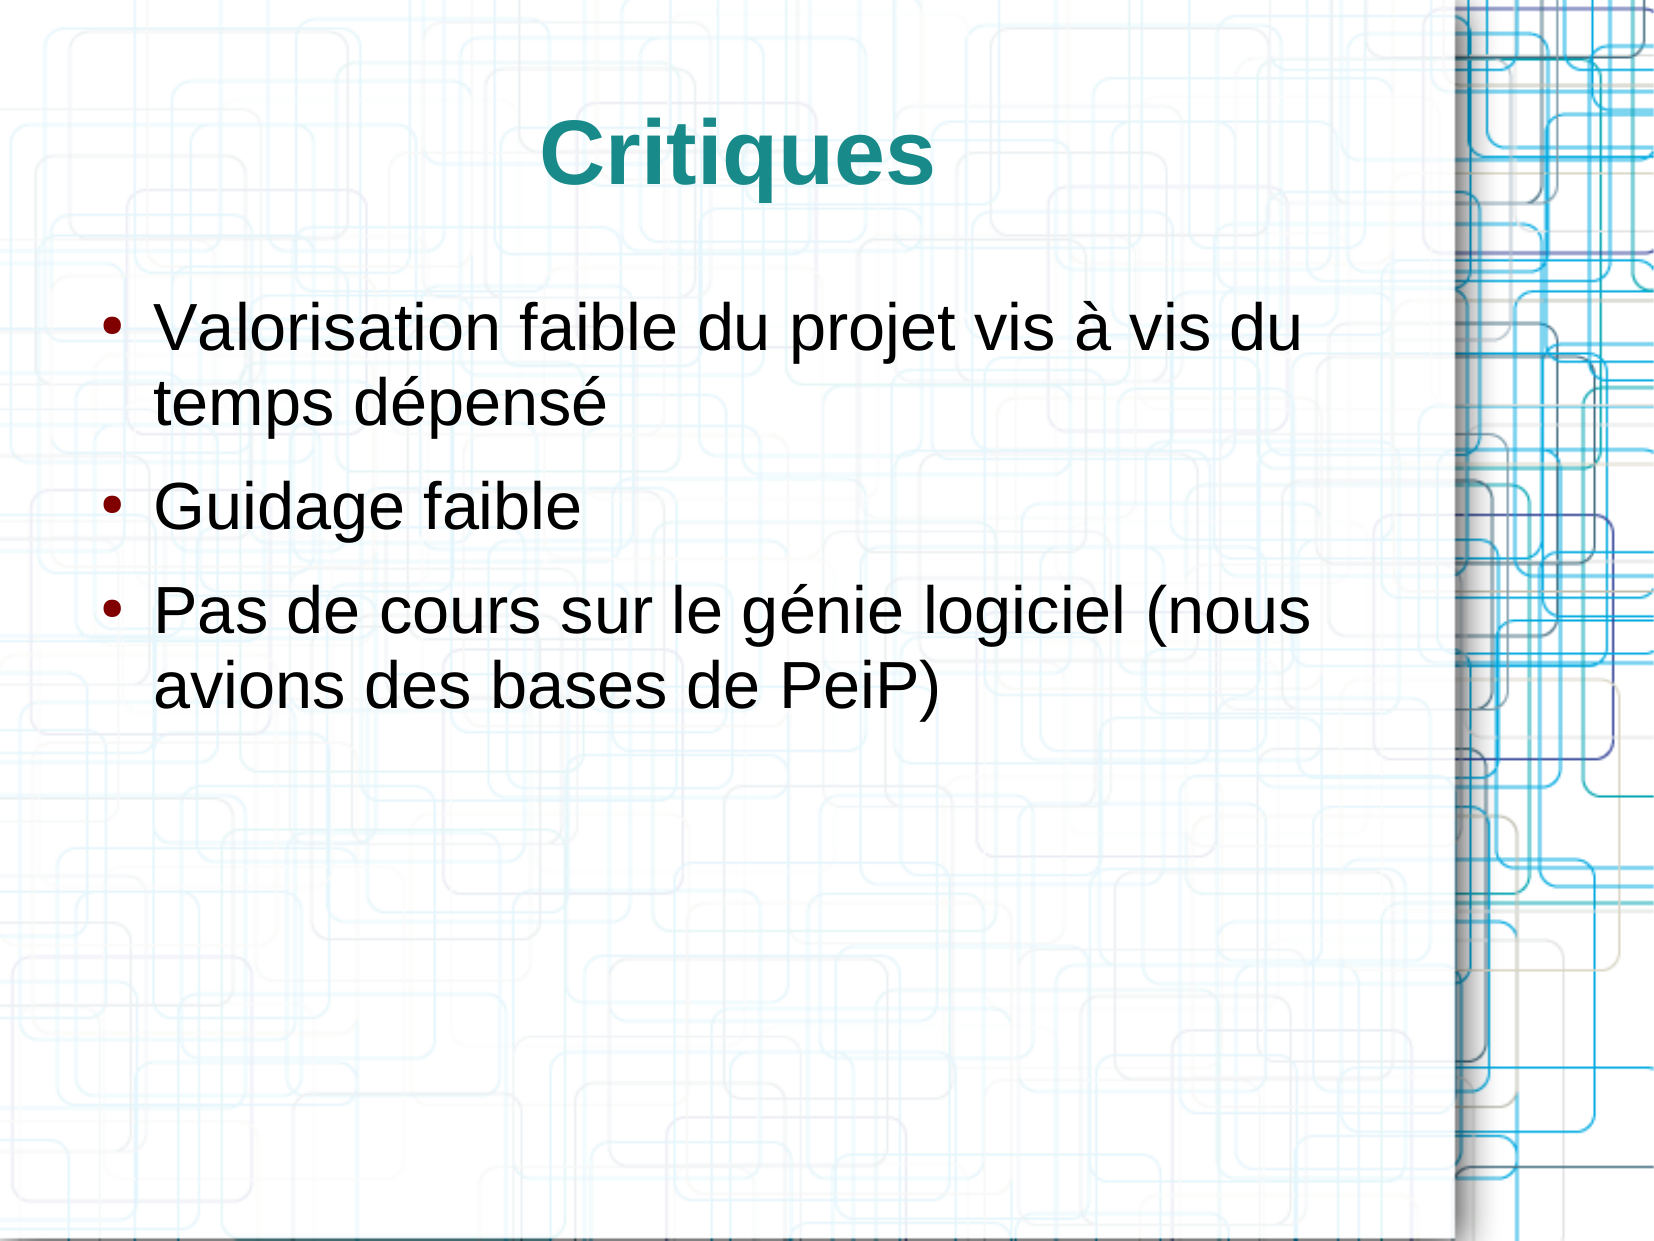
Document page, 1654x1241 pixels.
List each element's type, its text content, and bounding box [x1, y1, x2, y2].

list Valorisation faible du projet vis à vis du temps dépensé Guidage faible Pas de cours sur le génie logiciel (nous avions des bases de PeiP) [82, 290, 1418, 1010]
title Critiques [59, 49, 1418, 257]
picture [0, 0, 1654, 1241]
